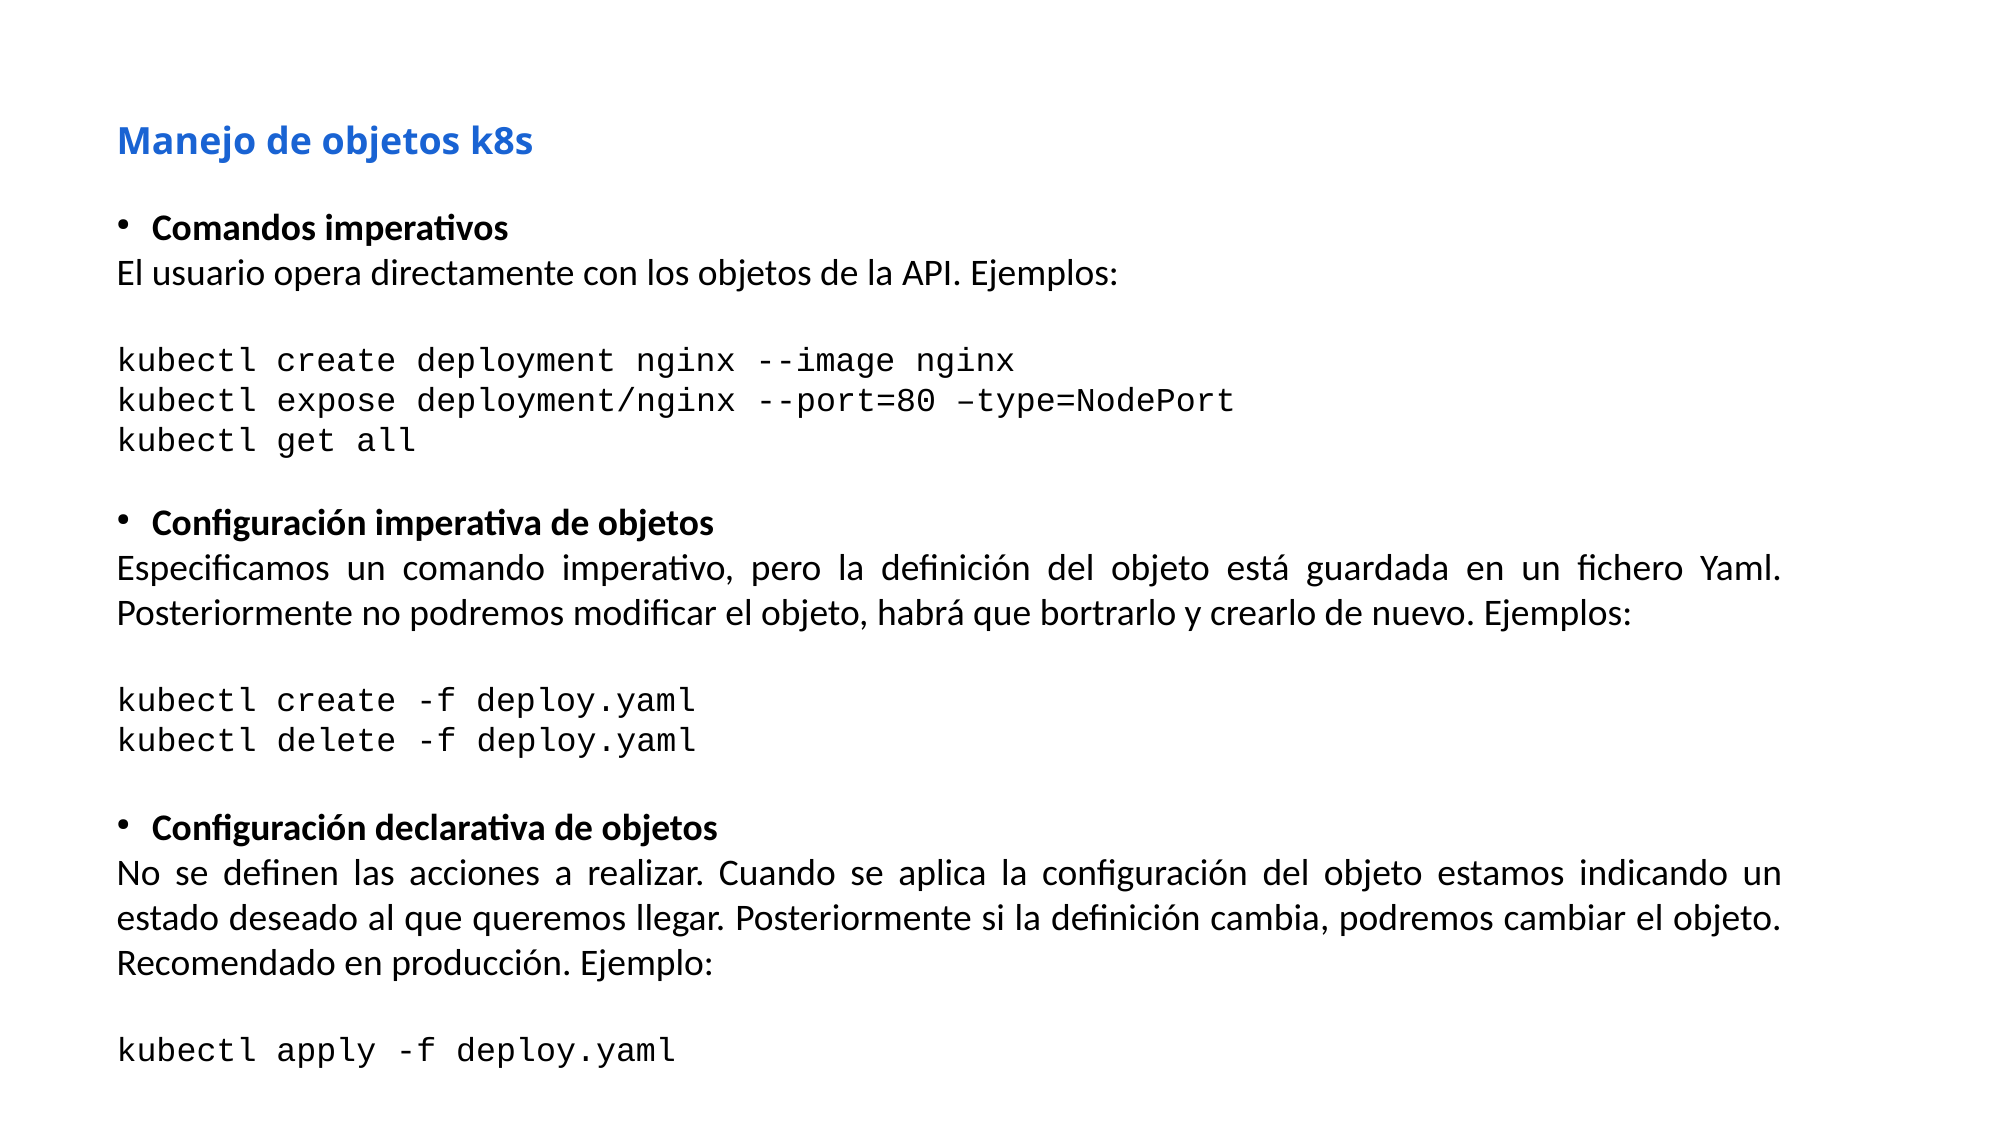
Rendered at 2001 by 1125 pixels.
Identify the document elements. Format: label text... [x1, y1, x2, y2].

text_box Manejo de objetos k8s [101, 110, 912, 170]
text_box Comandos imperativos El usuario opera directamente con los objetos de la API. Ejemplos: kubectl create deployment nginx --image nginx kubectl expose deployment/nginx --port=80 –type=NodePort kubectl get all Configuración imperativa de objetos Especificamos un comando imperativo, pero la definición del objeto está guardada en un fichero Yaml. Posteriormente no podremos modificar el objeto, habrá que bortrarlo y crearlo de nuevo. Ejemplos: kubectl create -f deploy.yaml kubectl delete -f deploy.yaml Configuración declarativa de objetos No se definen las acciones a realizar. Cuando se aplica la configuración del objeto estamos indicando un estado deseado al que queremos llegar. Posteriormente si la definición cambia, podremos cambiar el objeto. Recomendado en producción. Ejemplo: kubectl apply -f deploy.yaml [101, 195, 1799, 901]
